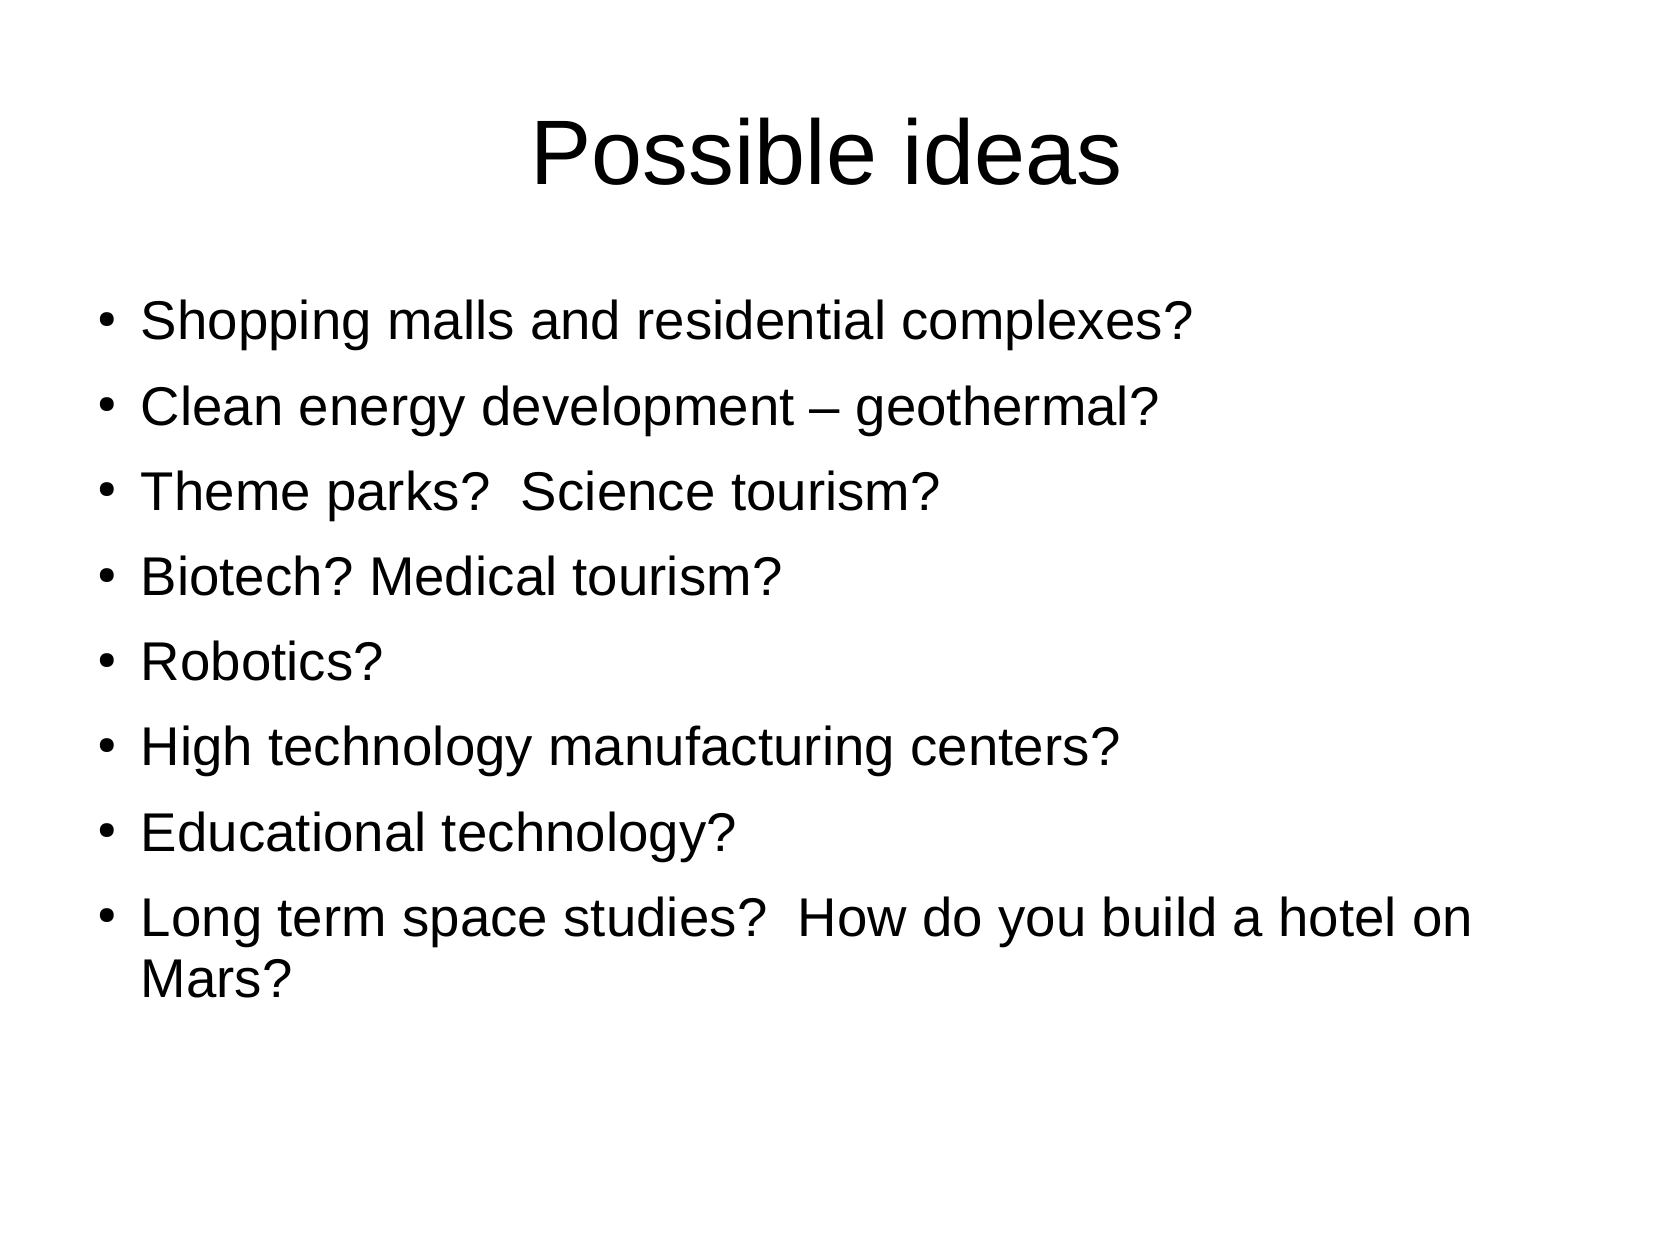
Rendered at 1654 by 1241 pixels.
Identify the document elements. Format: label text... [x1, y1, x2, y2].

title Possible ideas [82, 49, 1571, 257]
list Shopping malls and residential complexes? Clean energy development – geothermal? Theme parks? Science tourism? Biotech? Medical tourism? Robotics? High technology manufacturing centers? Educational technology? Long term space studies? How do you build a hotel on Mars? [82, 290, 1571, 1010]
